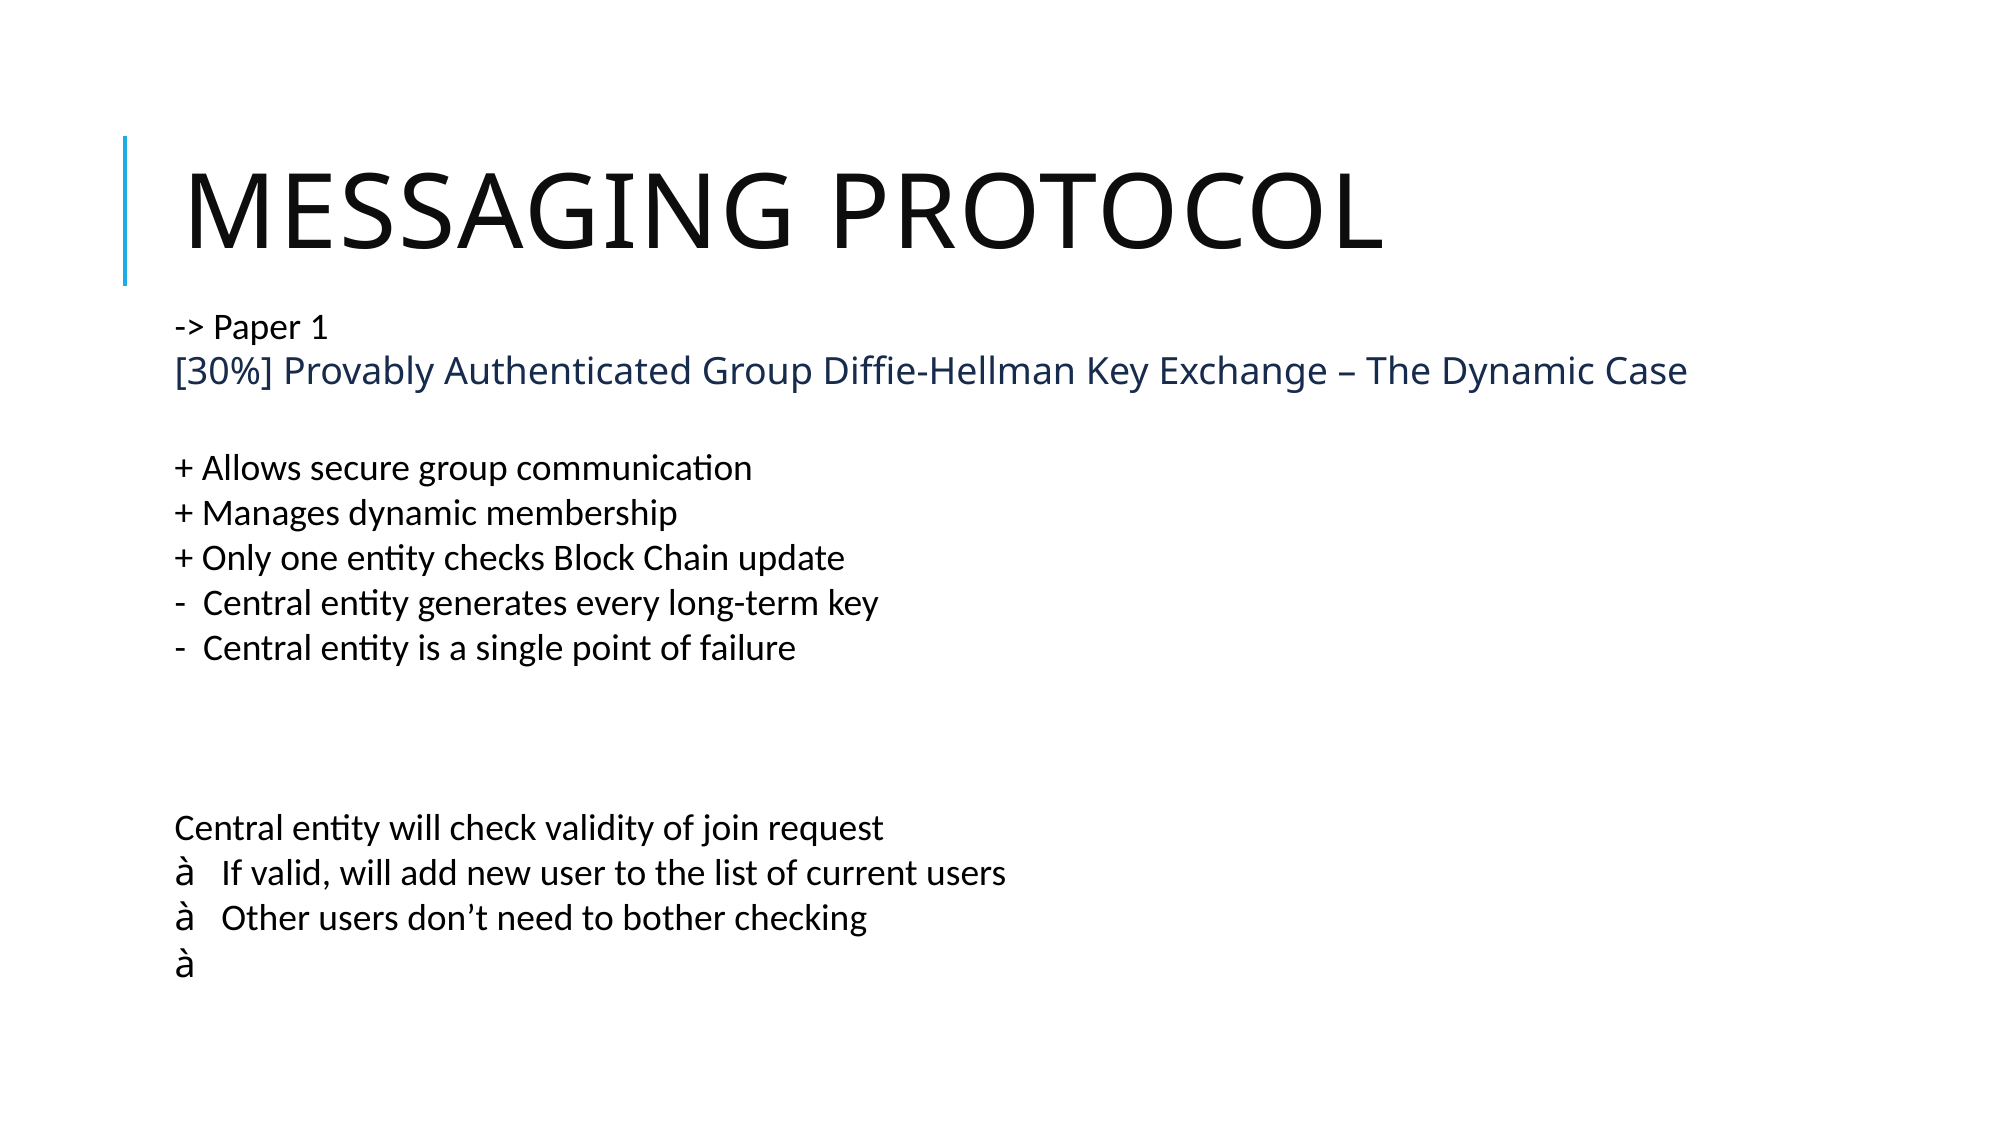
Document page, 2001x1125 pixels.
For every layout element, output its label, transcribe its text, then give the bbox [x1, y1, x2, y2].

title Messaging protocol [168, 96, 1763, 294]
text_box -> Paper 1 [30%] Provably Authenticated Group Diffie-Hellman Key Exchange – The Dynamic Case + Allows secure group communication + Manages dynamic membership + Only one entity checks Block Chain update - Central entity generates every long-term key - Central entity is a single point of failure Central entity will check validity of join request If valid, will add new user to the list of current users Other users don’t need to bother checking [159, 294, 1845, 946]
